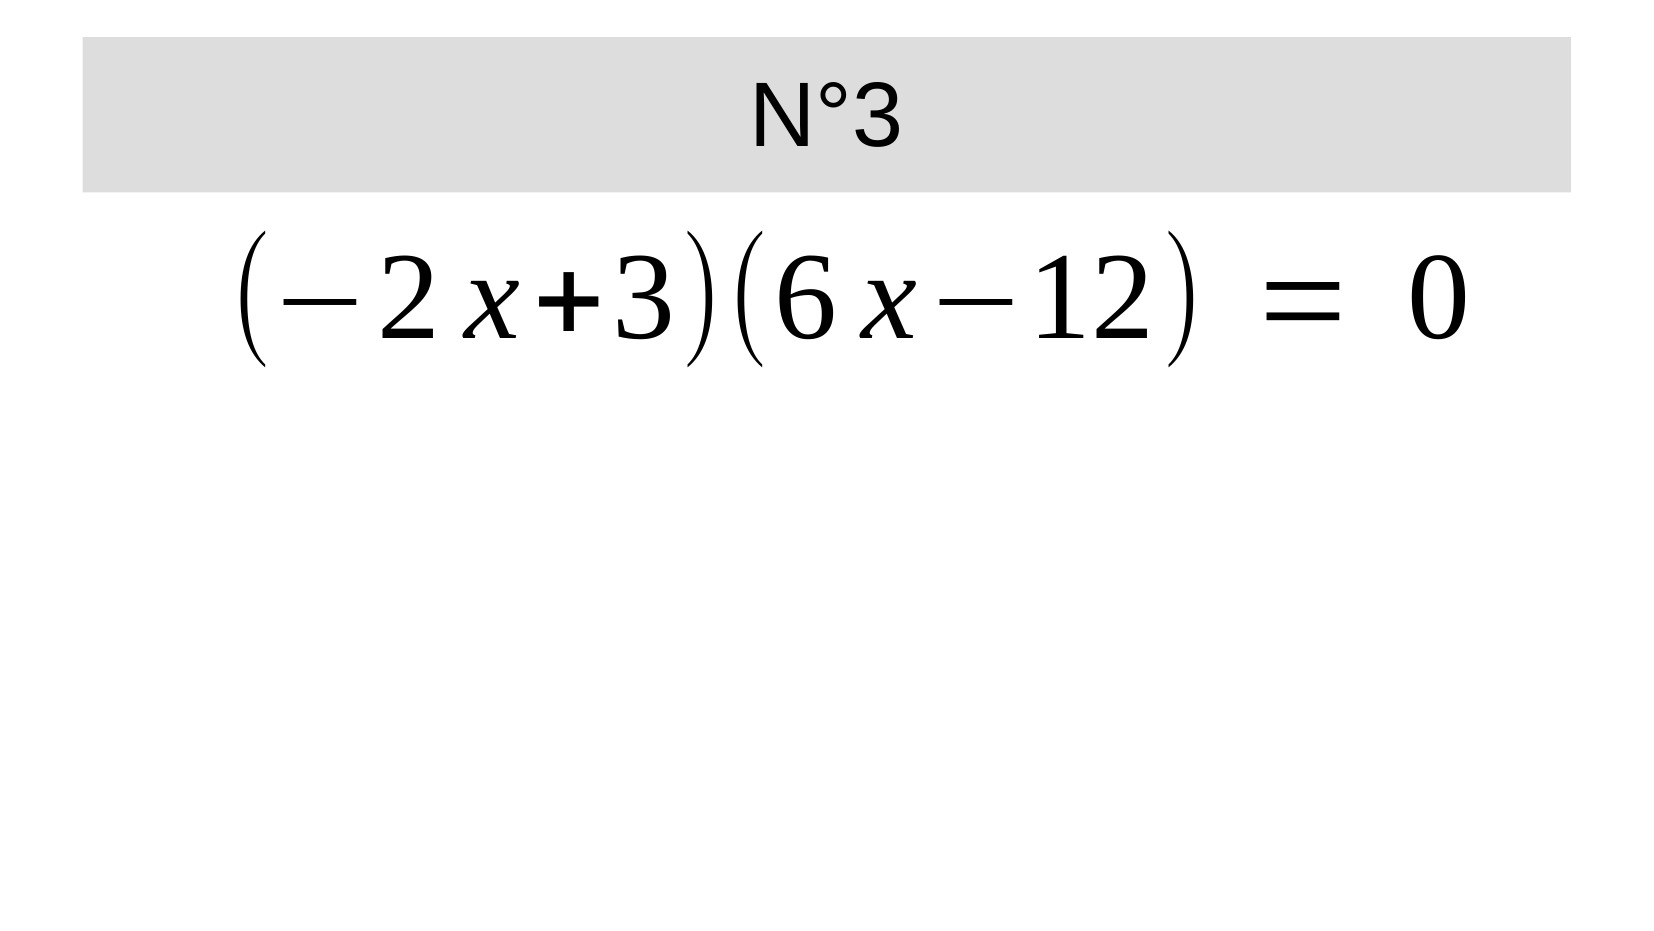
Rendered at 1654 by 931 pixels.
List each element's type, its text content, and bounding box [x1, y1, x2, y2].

title N°3 [82, 37, 1571, 193]
chart [224, 224, 1478, 374]
